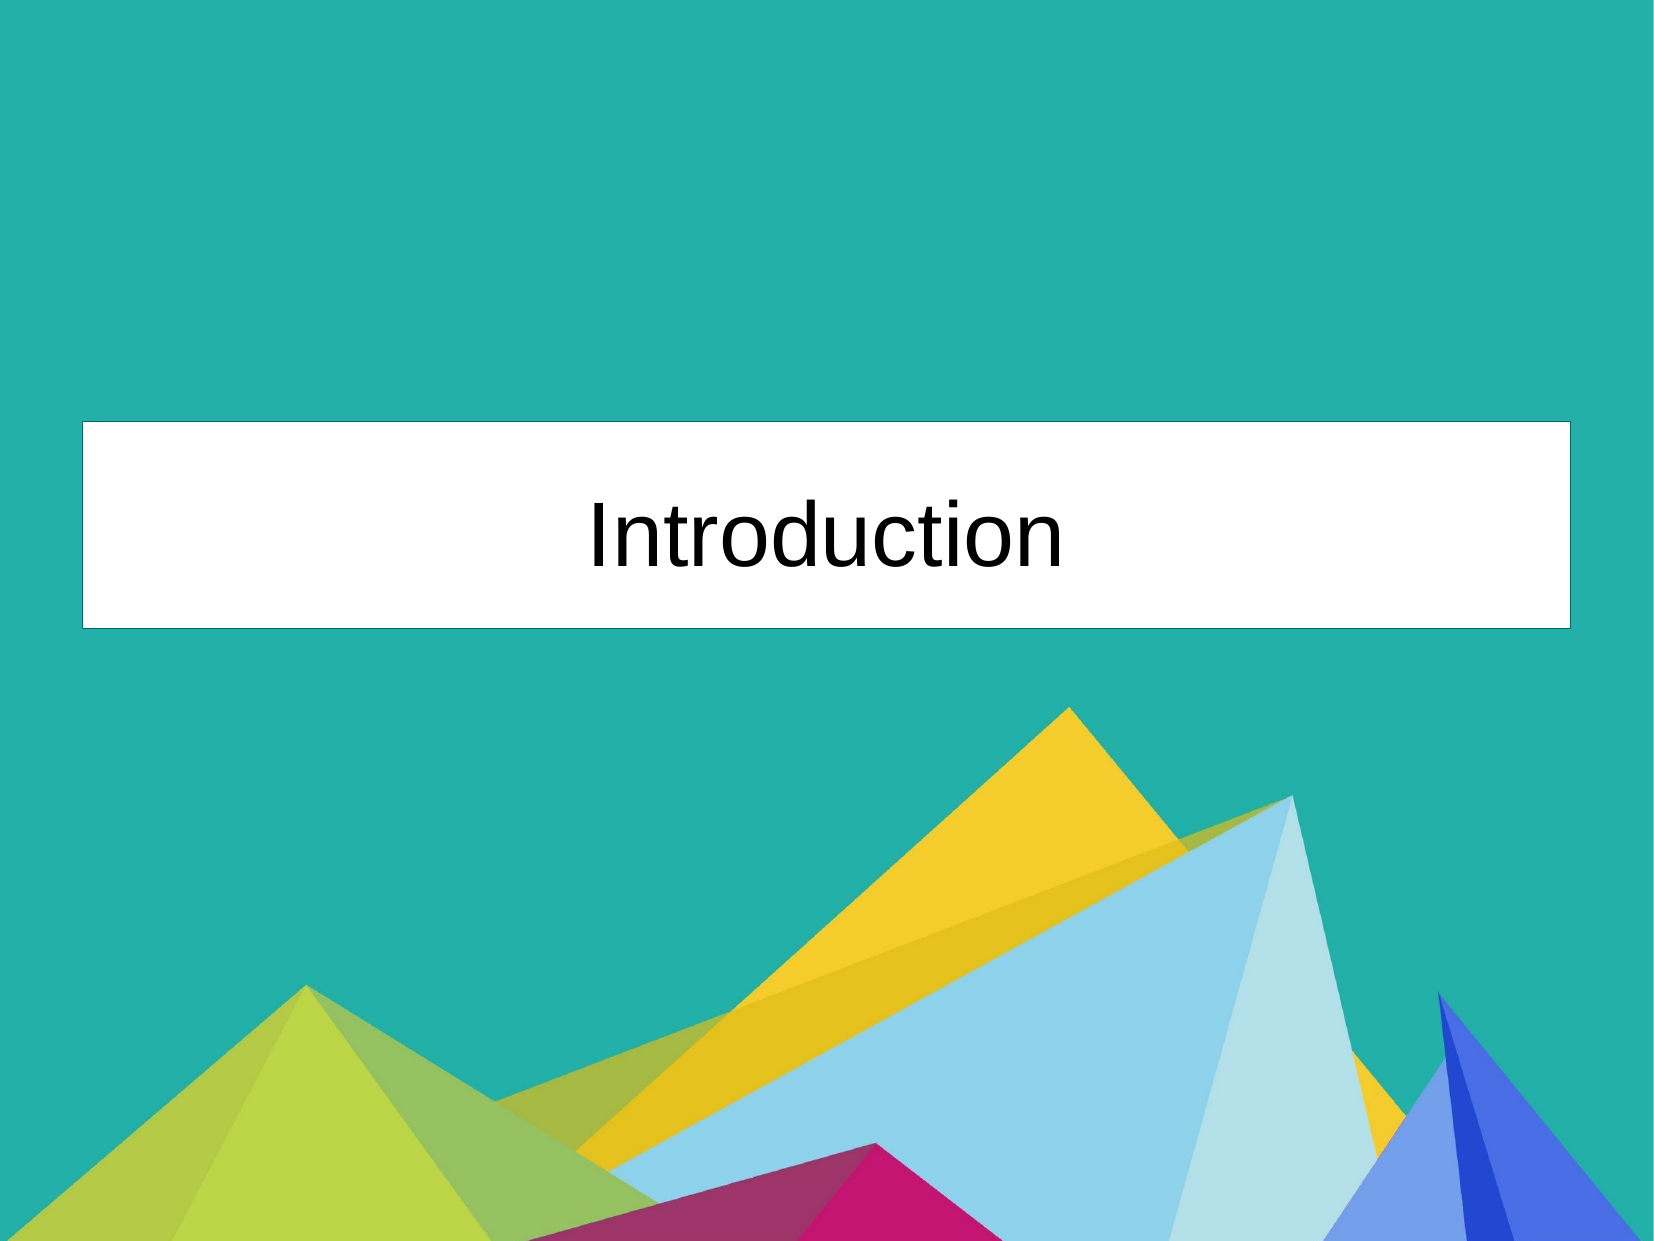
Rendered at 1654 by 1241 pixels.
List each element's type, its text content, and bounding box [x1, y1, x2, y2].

picture [0, 0, 1654, 1241]
subtitle Introduction [82, 49, 1571, 1010]
